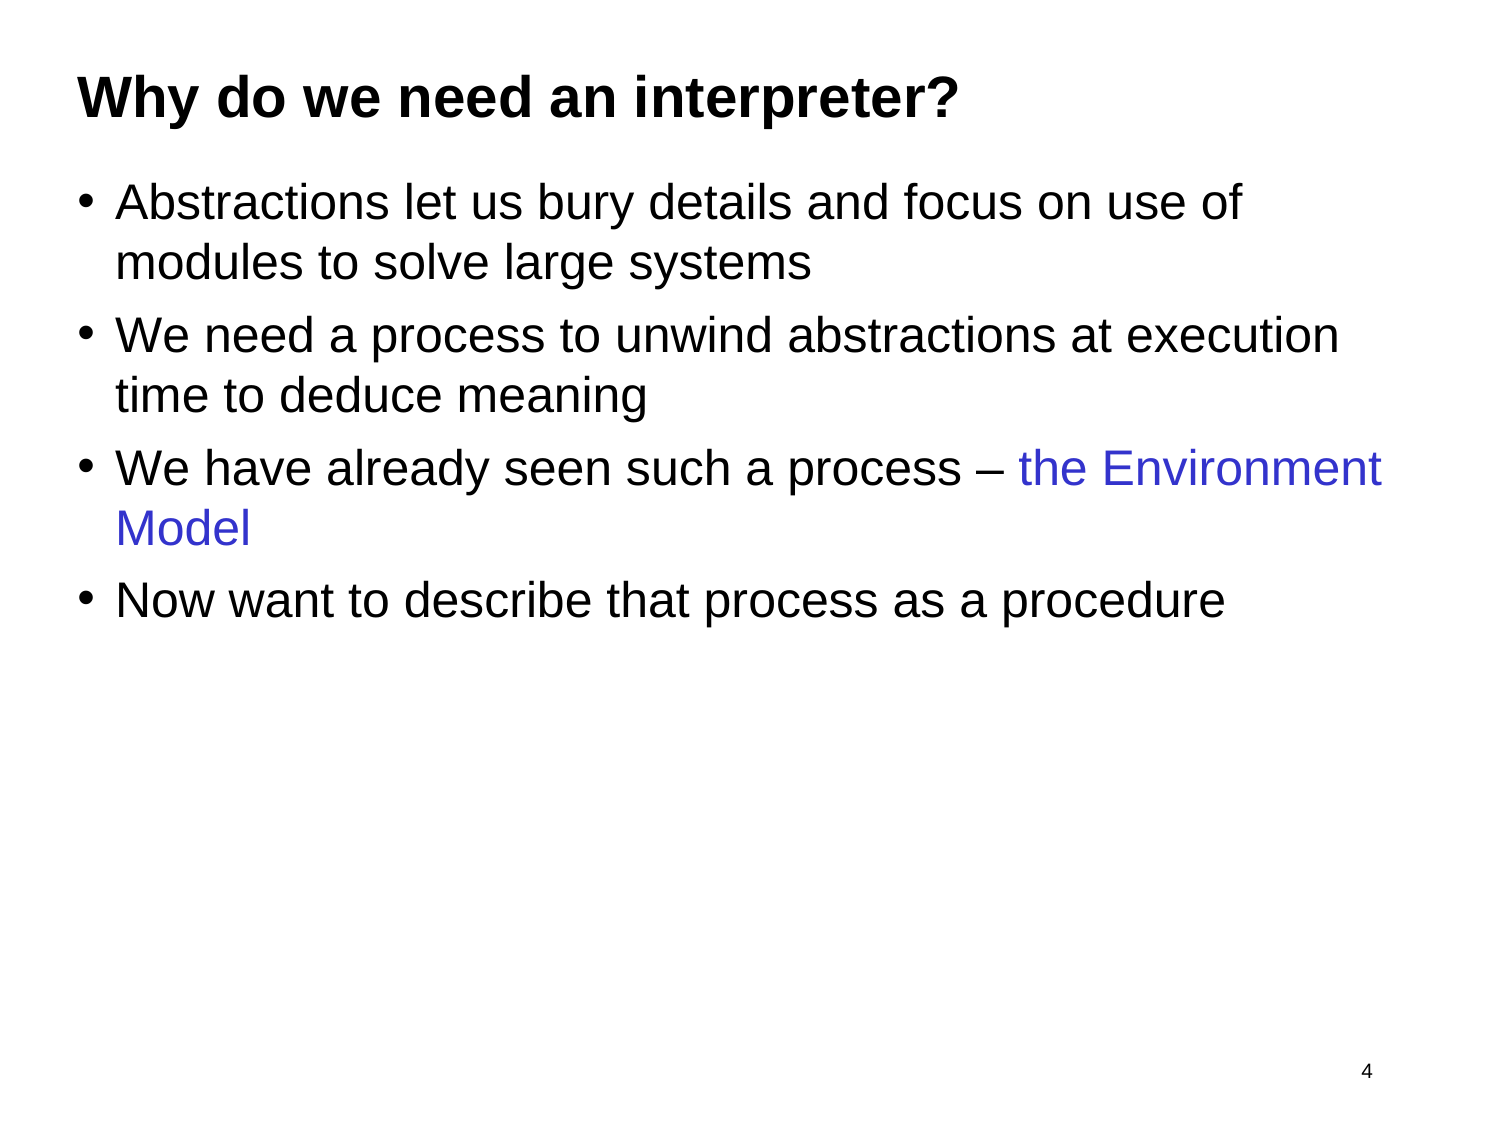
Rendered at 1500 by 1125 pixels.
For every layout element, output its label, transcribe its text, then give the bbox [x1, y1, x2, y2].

text_box Why do we need an interpreter? [62, 24, 1338, 162]
text_box <number> [1025, 1049, 1388, 1101]
text_box Abstractions let us bury details and focus on use of modules to solve large systems We need a process to unwind abstractions at execution time to deduce meaning We have already seen such a process – the Environment Model Now want to describe that process as a procedure [62, 162, 1450, 1000]
